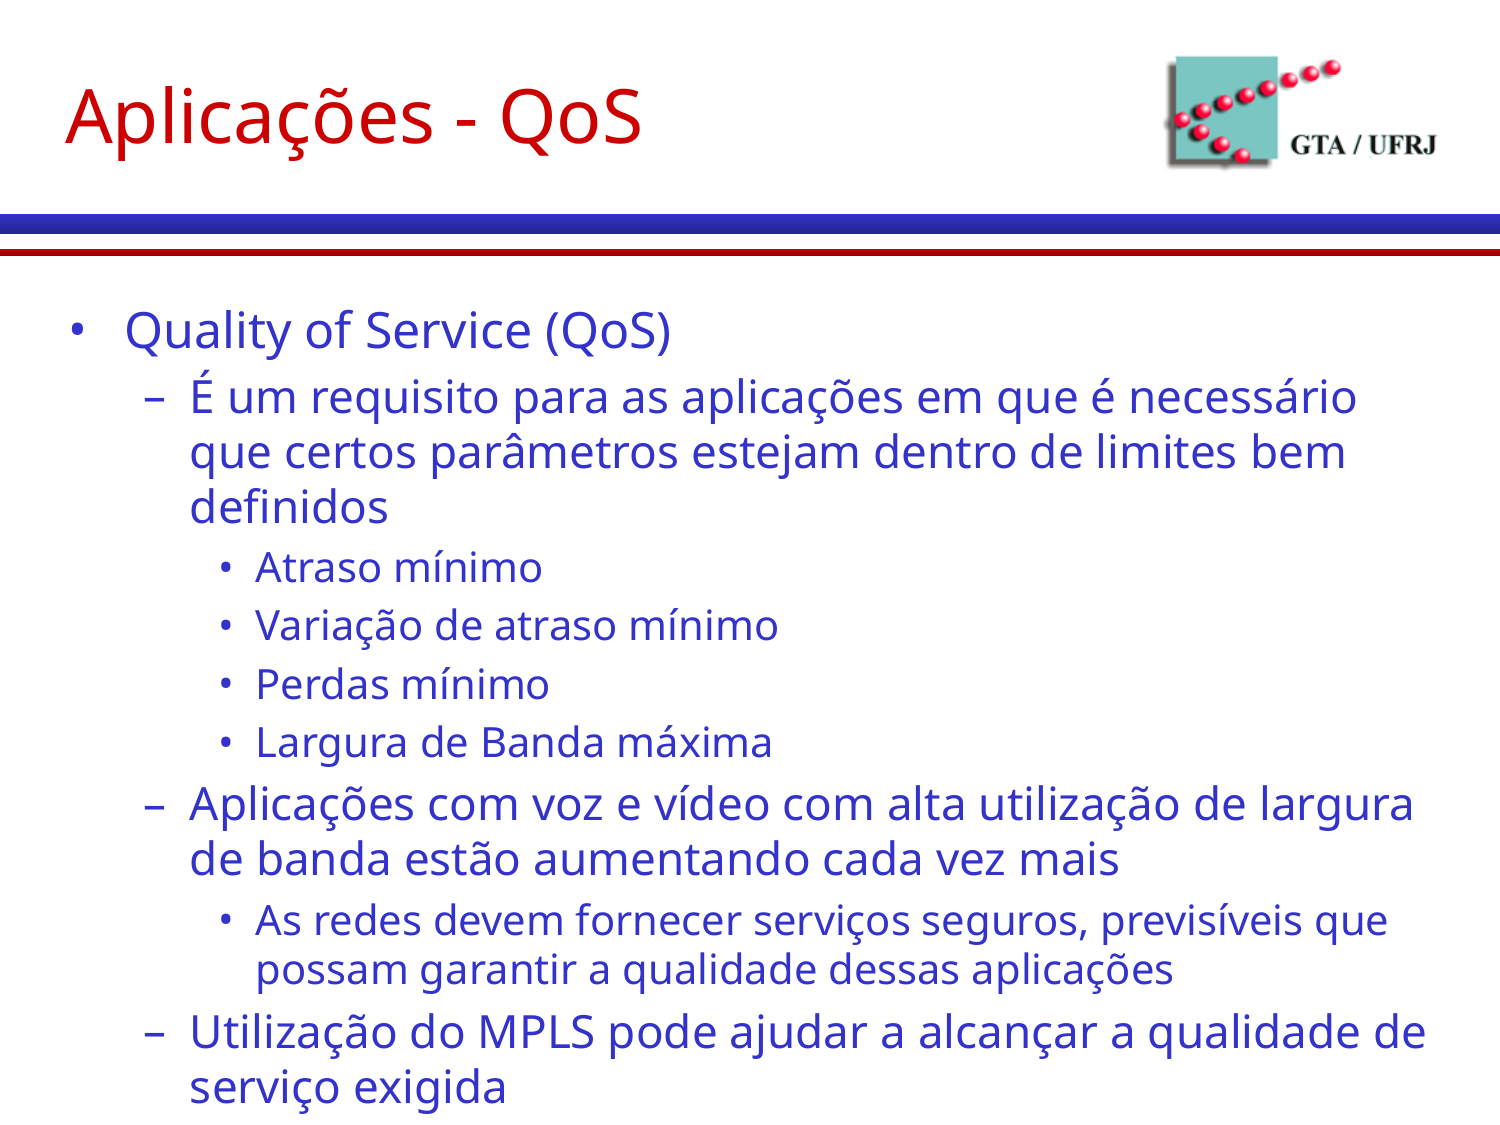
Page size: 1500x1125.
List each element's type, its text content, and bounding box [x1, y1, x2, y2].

title Aplicações - QoS [50, 37, 1374, 189]
list Quality of Service (QoS) É um requisito para as aplicações em que é necessário que certos parâmetros estejam dentro de limites bem definidos Atraso mínimo Variação de atraso mínimo Perdas mínimo Largura de Banda máxima Aplicações com voz e vídeo com alta utilização de largura de banda estão aumentando cada vez mais As redes devem fornecer serviços seguros, previsíveis que possam garantir a qualidade dessas aplicações Utilização do MPLS pode ajudar a alcançar a qualidade de serviço exigida [53, 290, 1447, 1083]
picture [1374, 50, 1446, 174]
